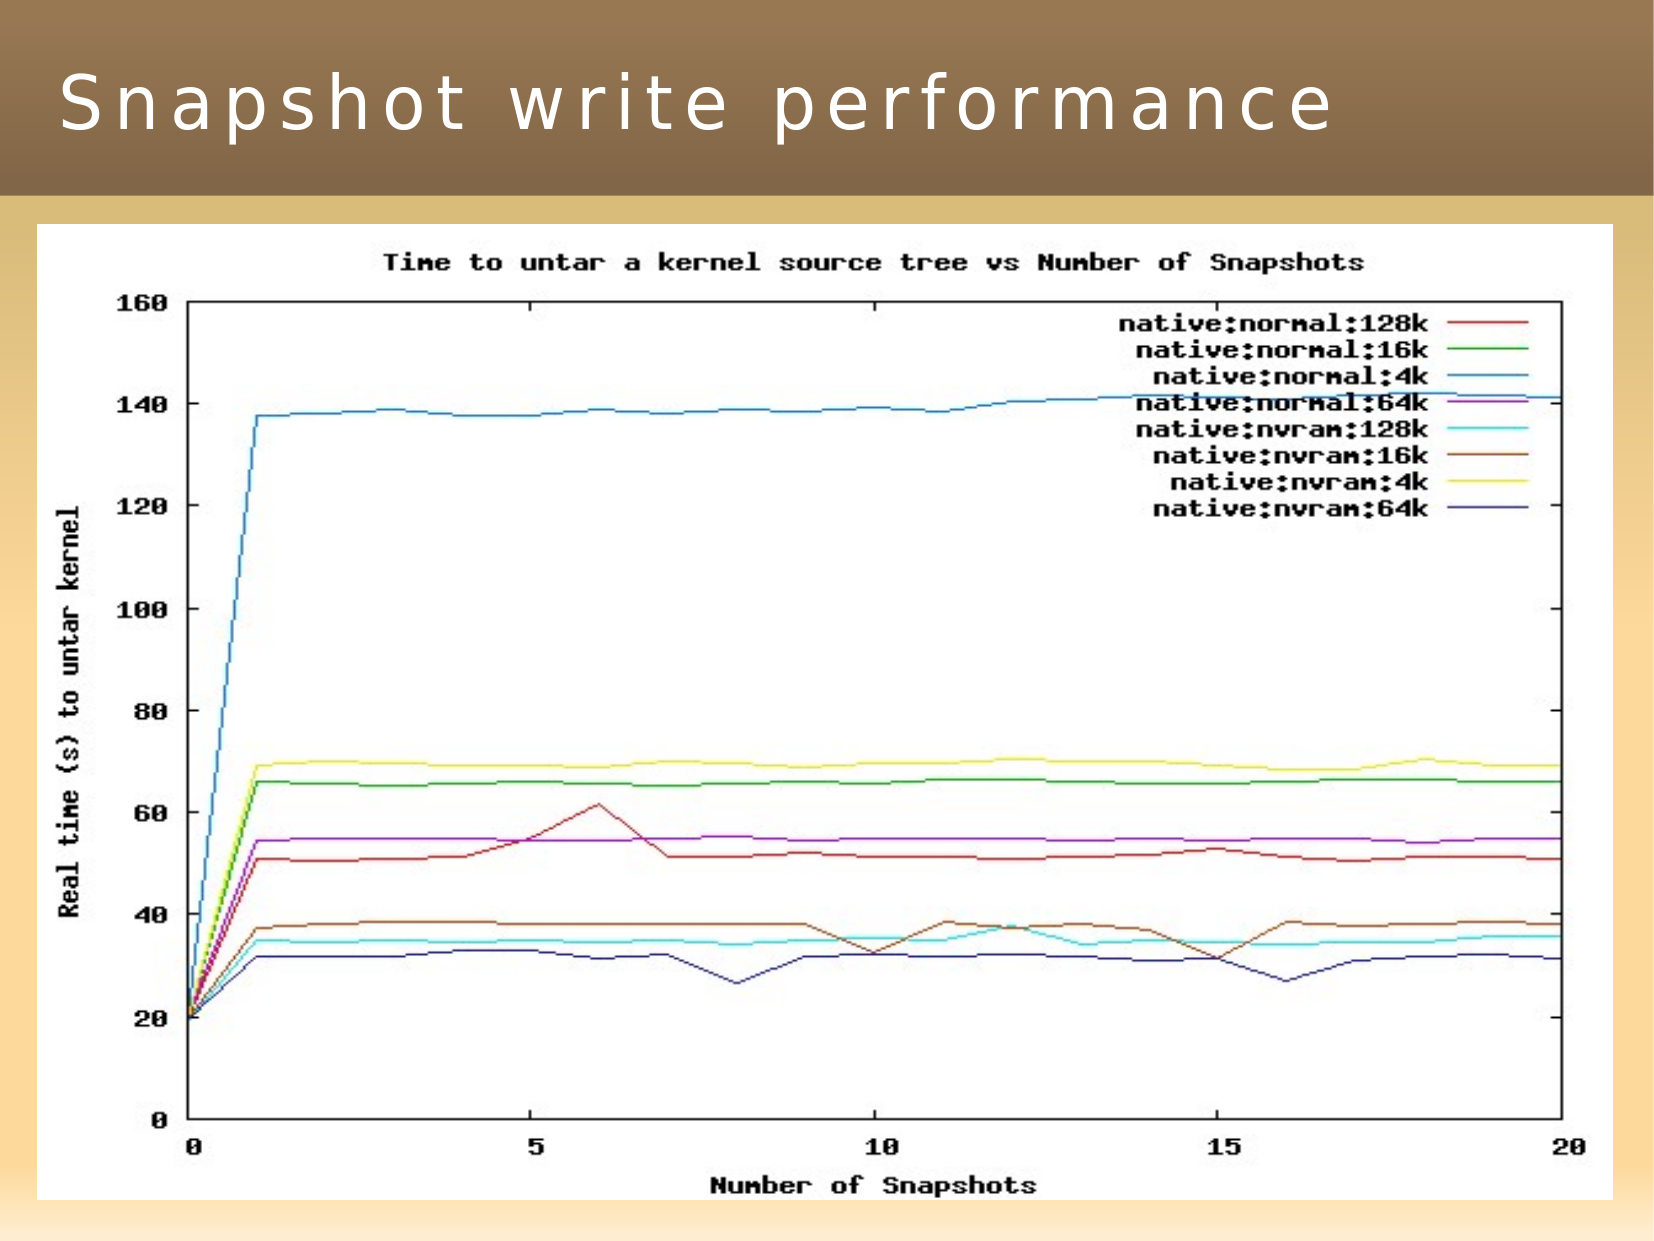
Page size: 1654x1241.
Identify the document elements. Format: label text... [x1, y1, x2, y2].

title Snapshot write performance [59, 29, 1595, 178]
picture [0, 0, 1654, 1241]
